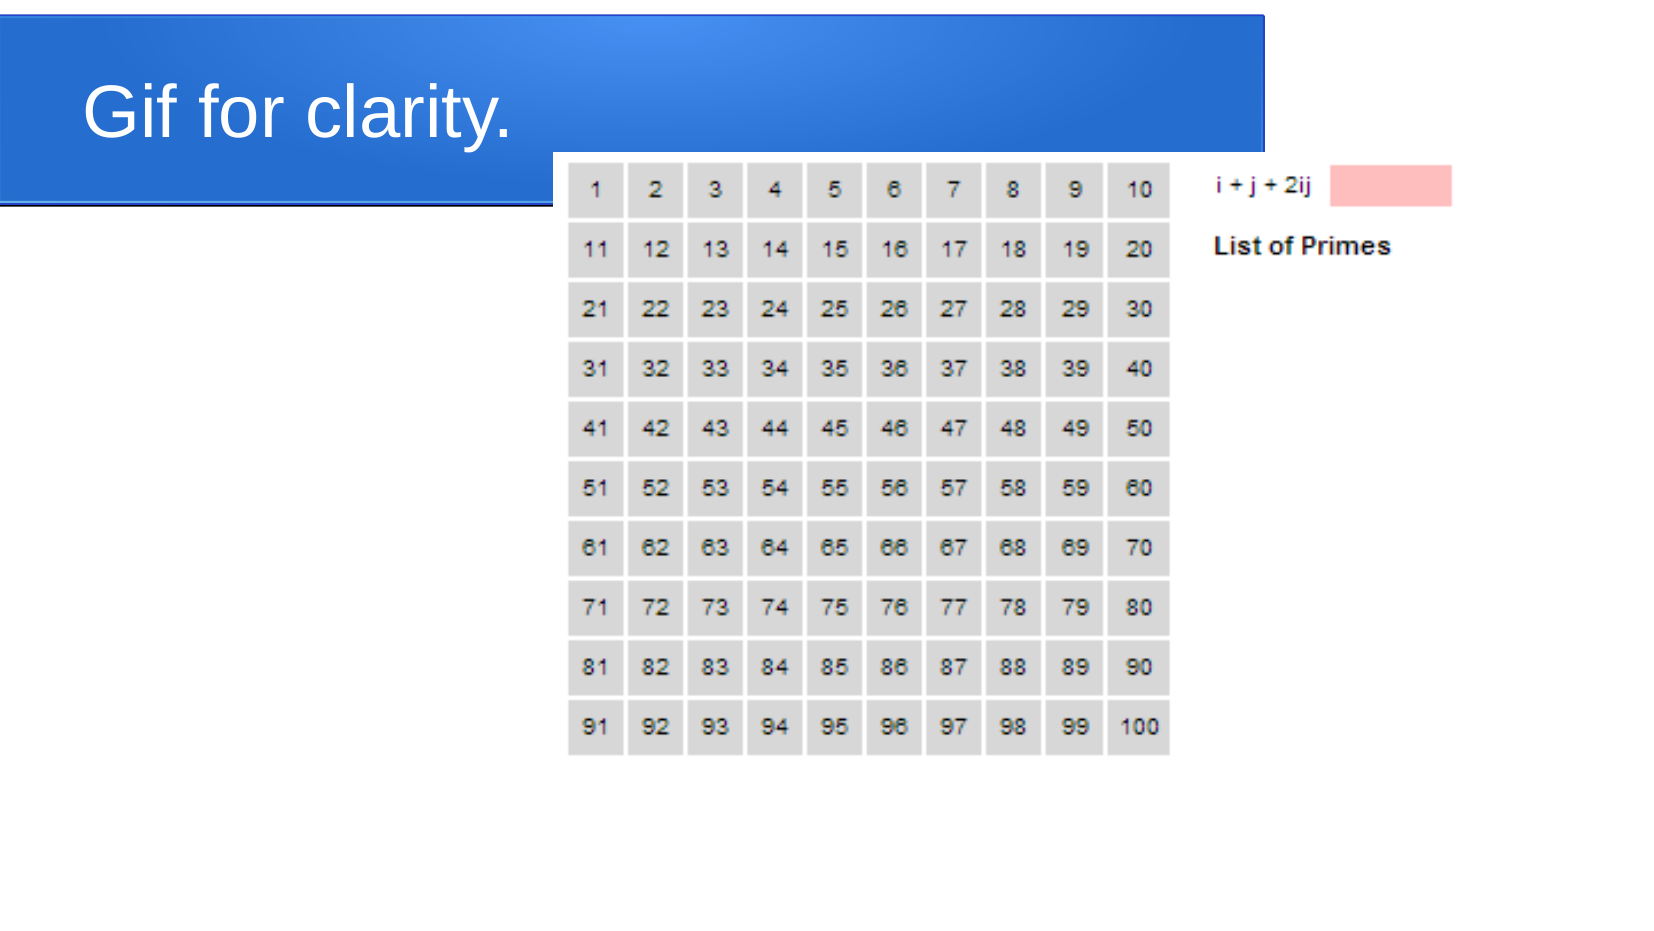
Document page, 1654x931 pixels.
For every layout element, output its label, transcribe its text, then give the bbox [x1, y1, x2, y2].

picture [553, 152, 1597, 804]
title Gif for clarity. [82, 35, 1235, 189]
